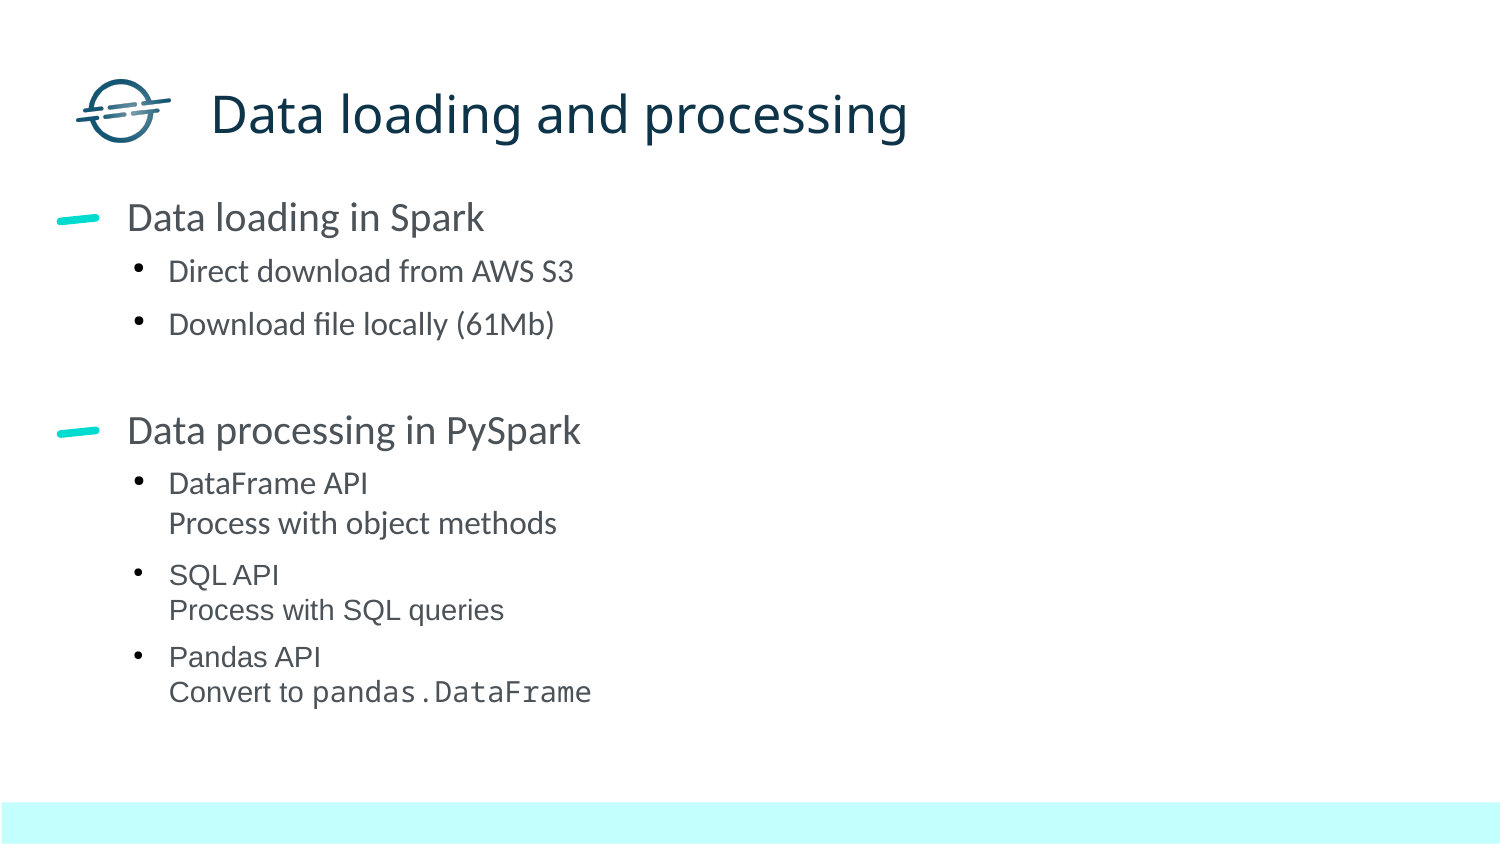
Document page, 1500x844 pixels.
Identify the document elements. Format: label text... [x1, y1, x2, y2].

title SQL API Process with SQL queries [118, 541, 632, 623]
title Data loading in Spark [112, 174, 641, 247]
text_box [56, 214, 100, 226]
title Data processing in PySpark [112, 387, 641, 475]
text_box [1, 802, 1500, 844]
title Direct download from AWS S3 [117, 233, 592, 293]
title Pandas API Convert to pandas.DataFrame [118, 623, 632, 723]
title DataFrame API Process with object methods [118, 446, 582, 541]
text_box [56, 426, 100, 438]
picture [76, 79, 171, 143]
title Download file locally (61Mb) [118, 287, 629, 346]
title Data loading and processing [195, 66, 1178, 154]
